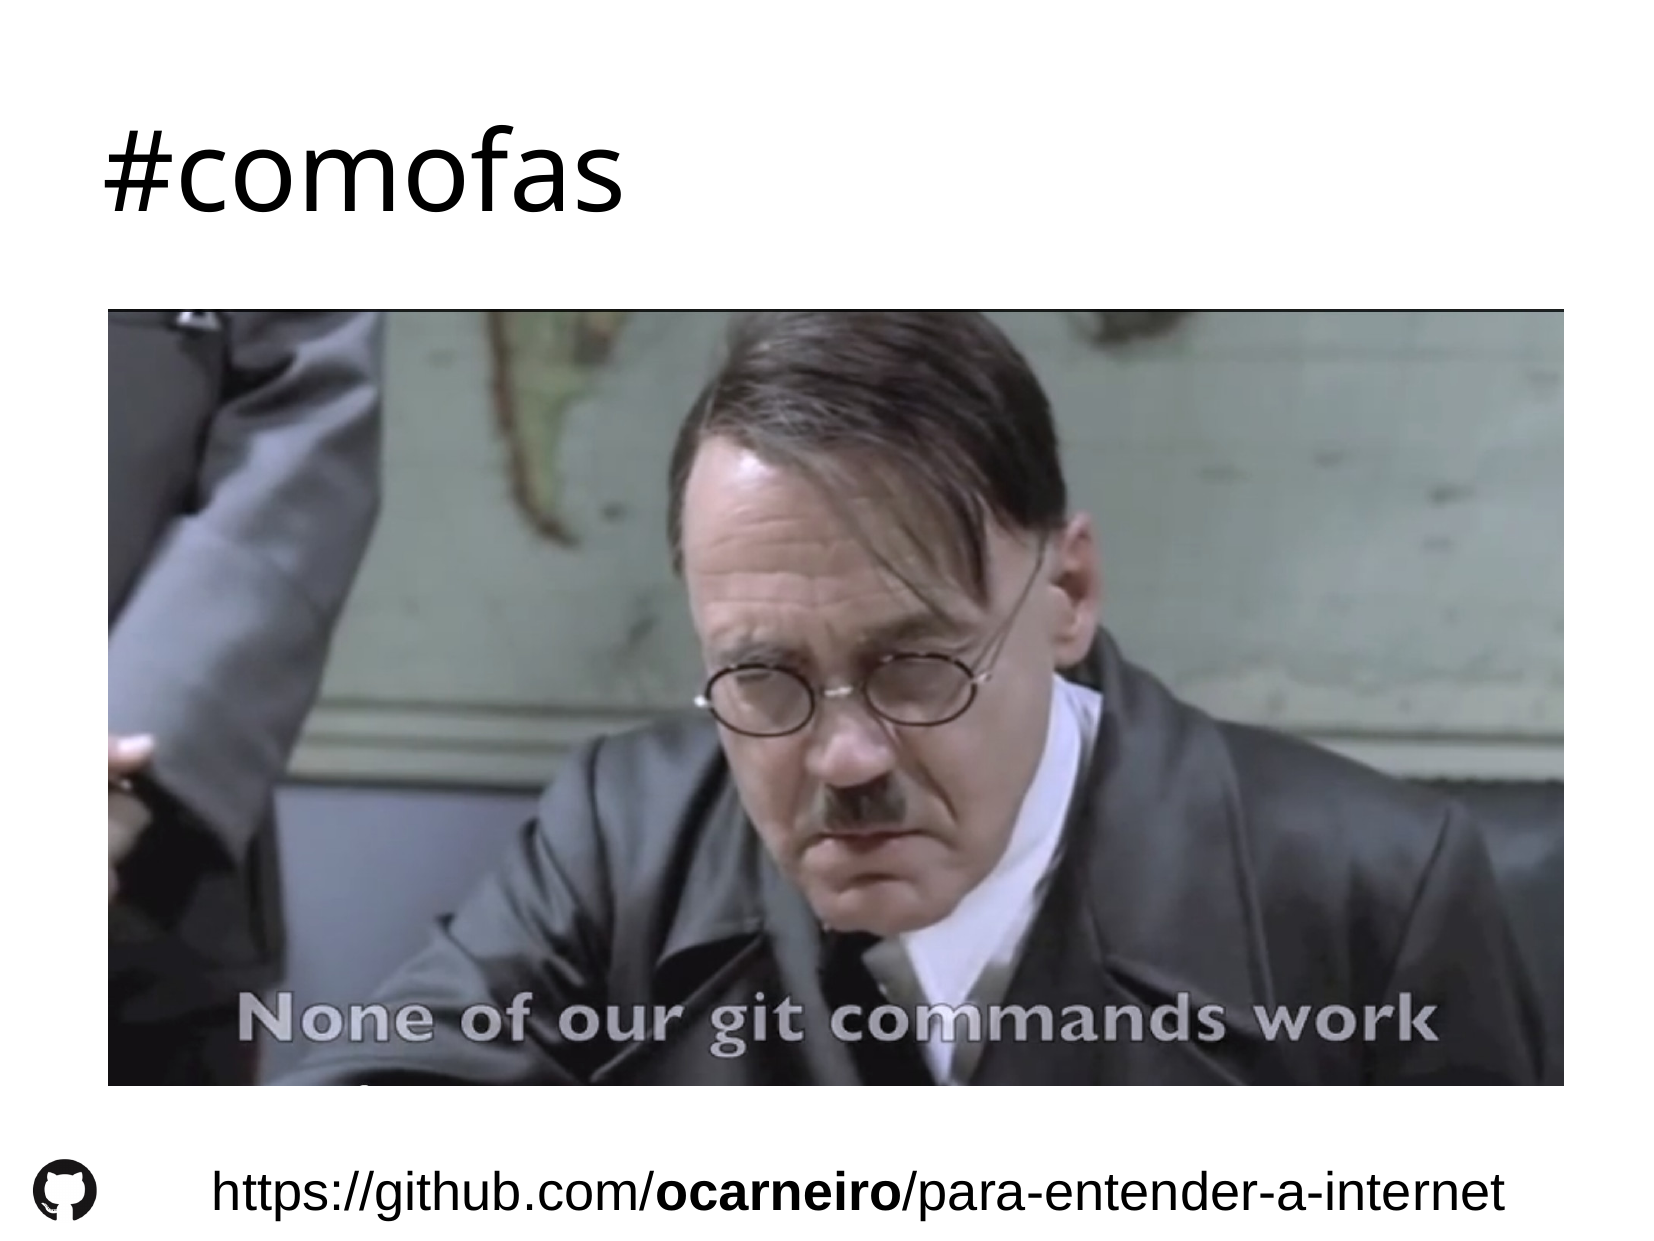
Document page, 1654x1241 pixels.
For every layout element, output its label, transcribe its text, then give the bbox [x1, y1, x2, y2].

text_box #comofas [87, 83, 608, 234]
picture [29, 1157, 99, 1223]
text_box https://github.com/ocarneiro/para-entender-a-internet [106, 1153, 1612, 1241]
picture [108, 309, 1564, 1086]
